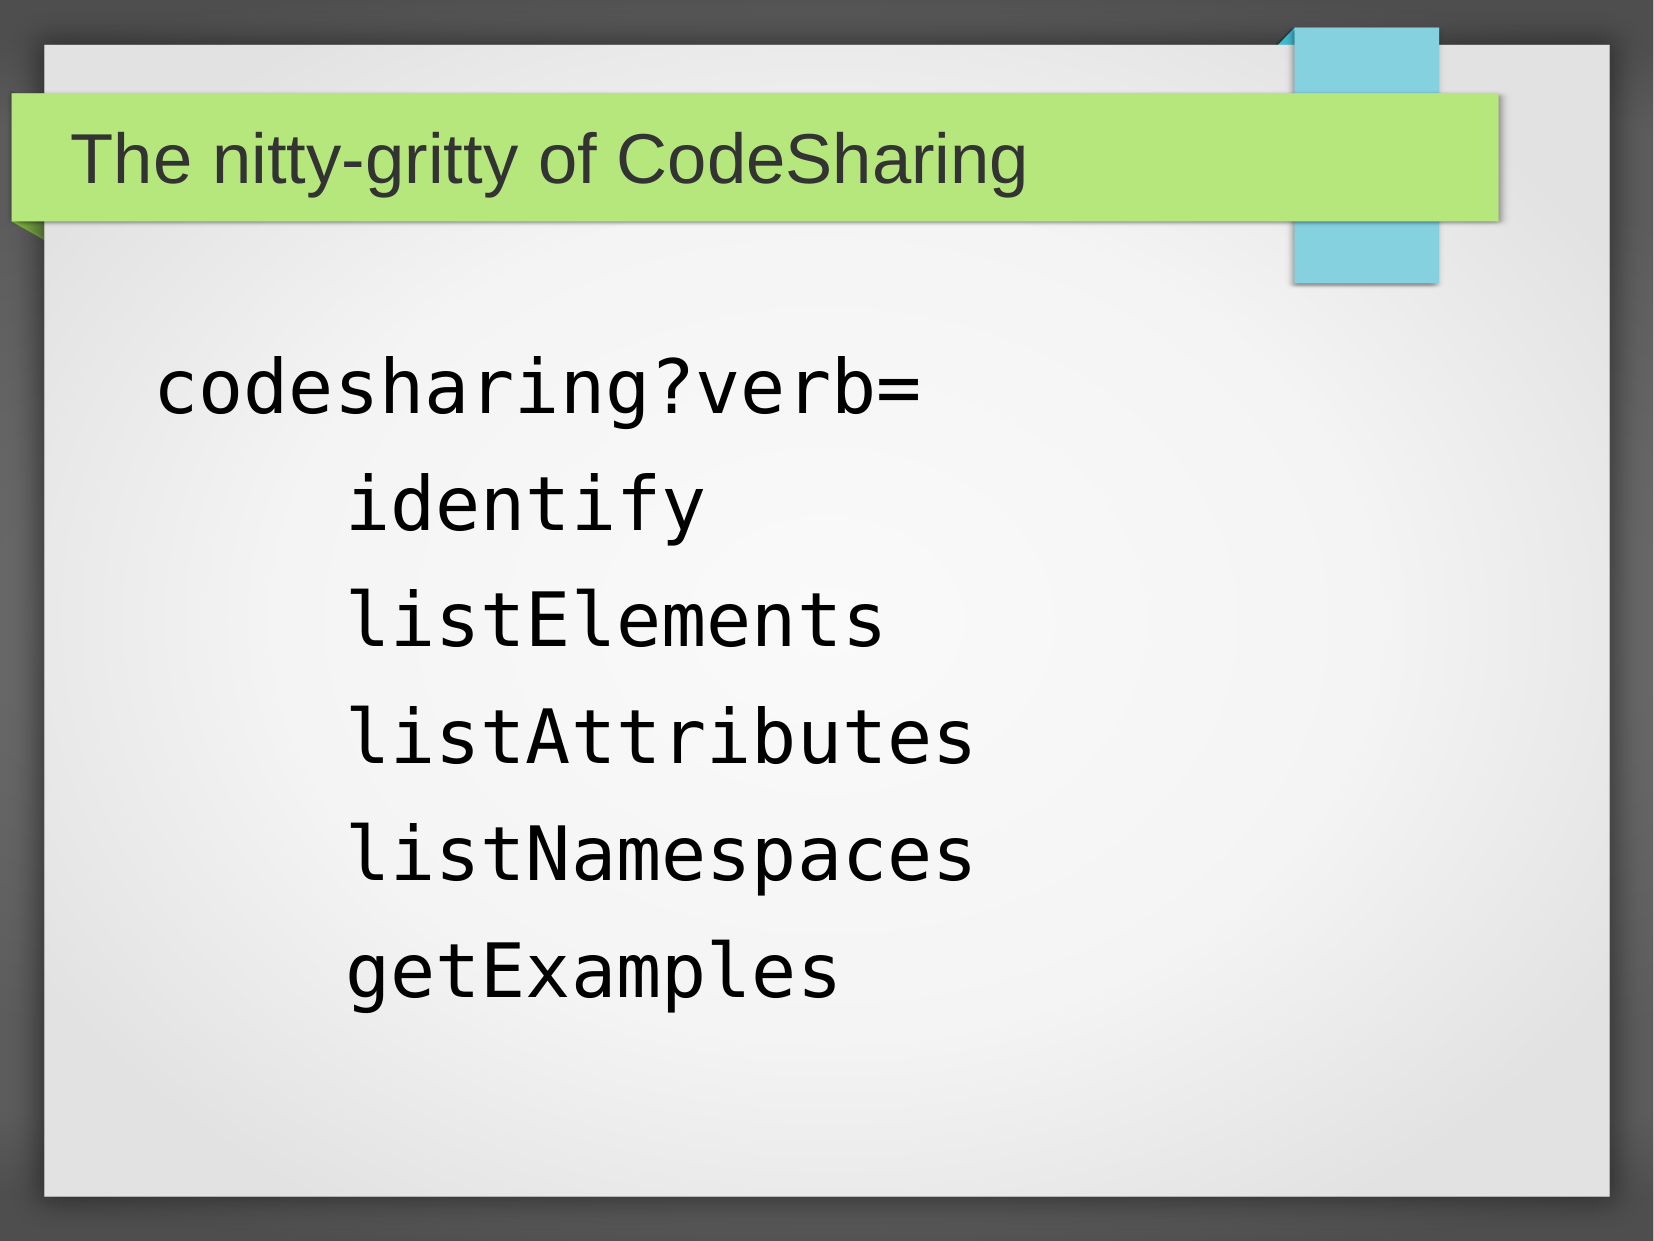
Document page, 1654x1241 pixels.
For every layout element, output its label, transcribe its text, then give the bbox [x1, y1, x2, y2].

title The nitty-gritty of CodeSharing [70, 106, 1229, 213]
list codesharing?verb= identify listElements listAttributes listNamespaces getExamples [82, 343, 1538, 1063]
picture [0, 0, 1654, 1241]
